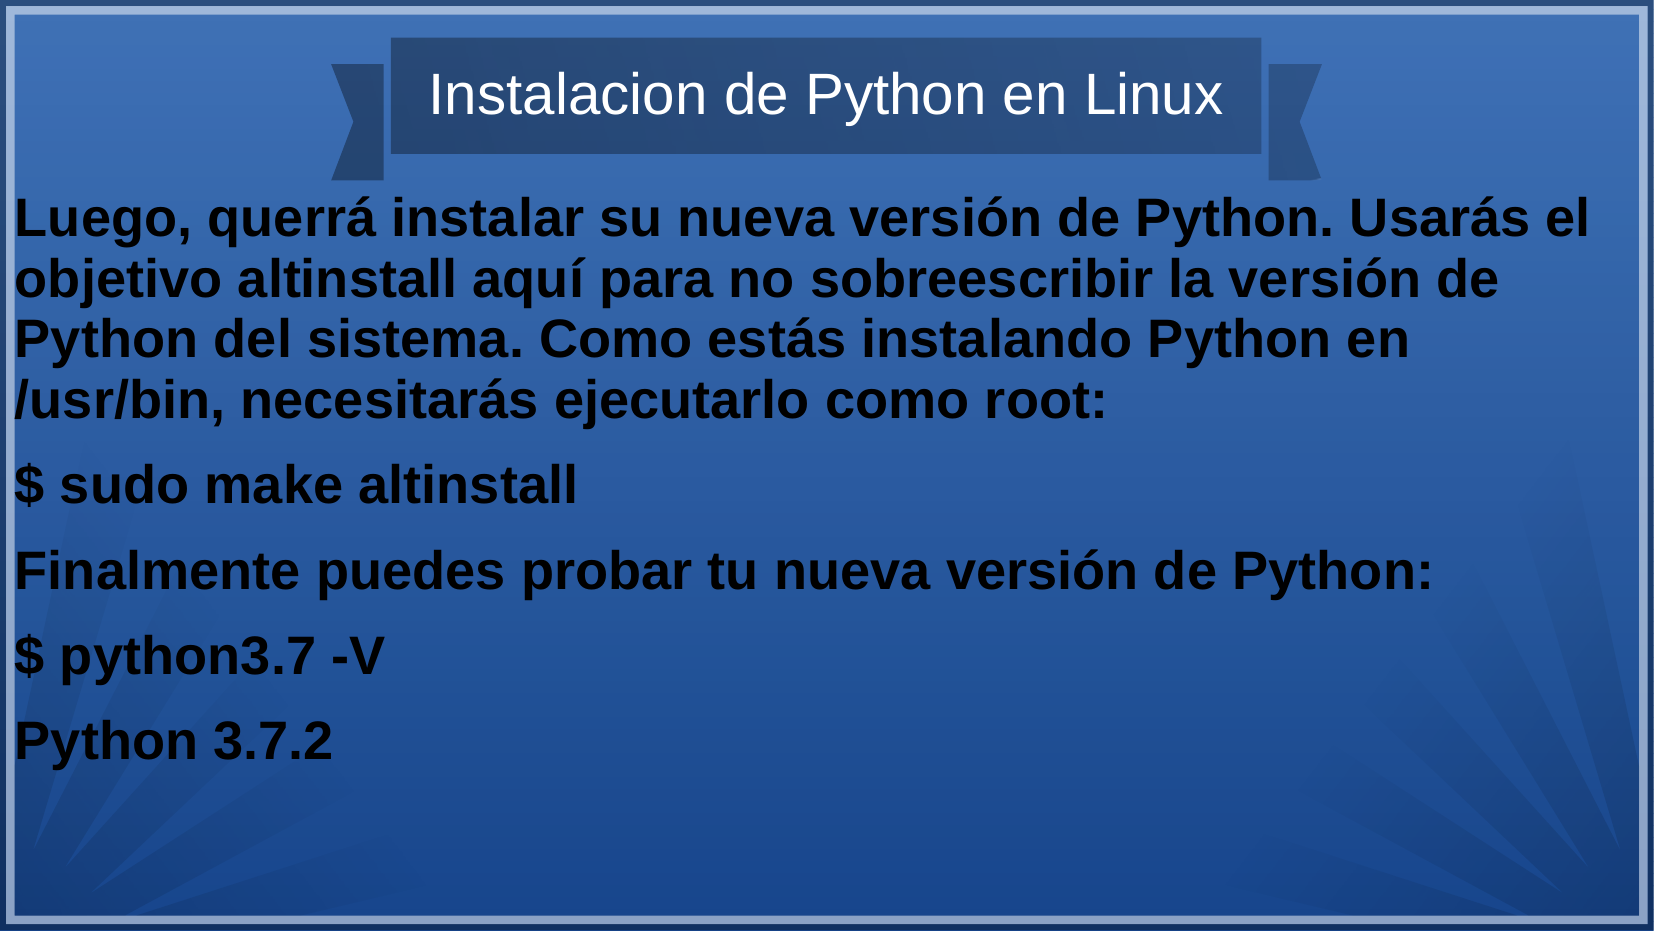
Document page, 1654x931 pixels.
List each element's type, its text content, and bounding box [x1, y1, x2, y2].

text_box Luego, querrá instalar su nueva versión de Python. Usarás el objetivo altinstall aquí para no sobreescribir la versión de Python del sistema. Como estás instalando Python en /usr/bin, necesitarás ejecutarlo como root: $ sudo make altinstall Finalmente puedes probar tu nueva versión de Python: $ python3.7 -V Python 3.7.2 [0, 180, 1640, 886]
title Instalacion de Python en Linux [389, 35, 1264, 154]
